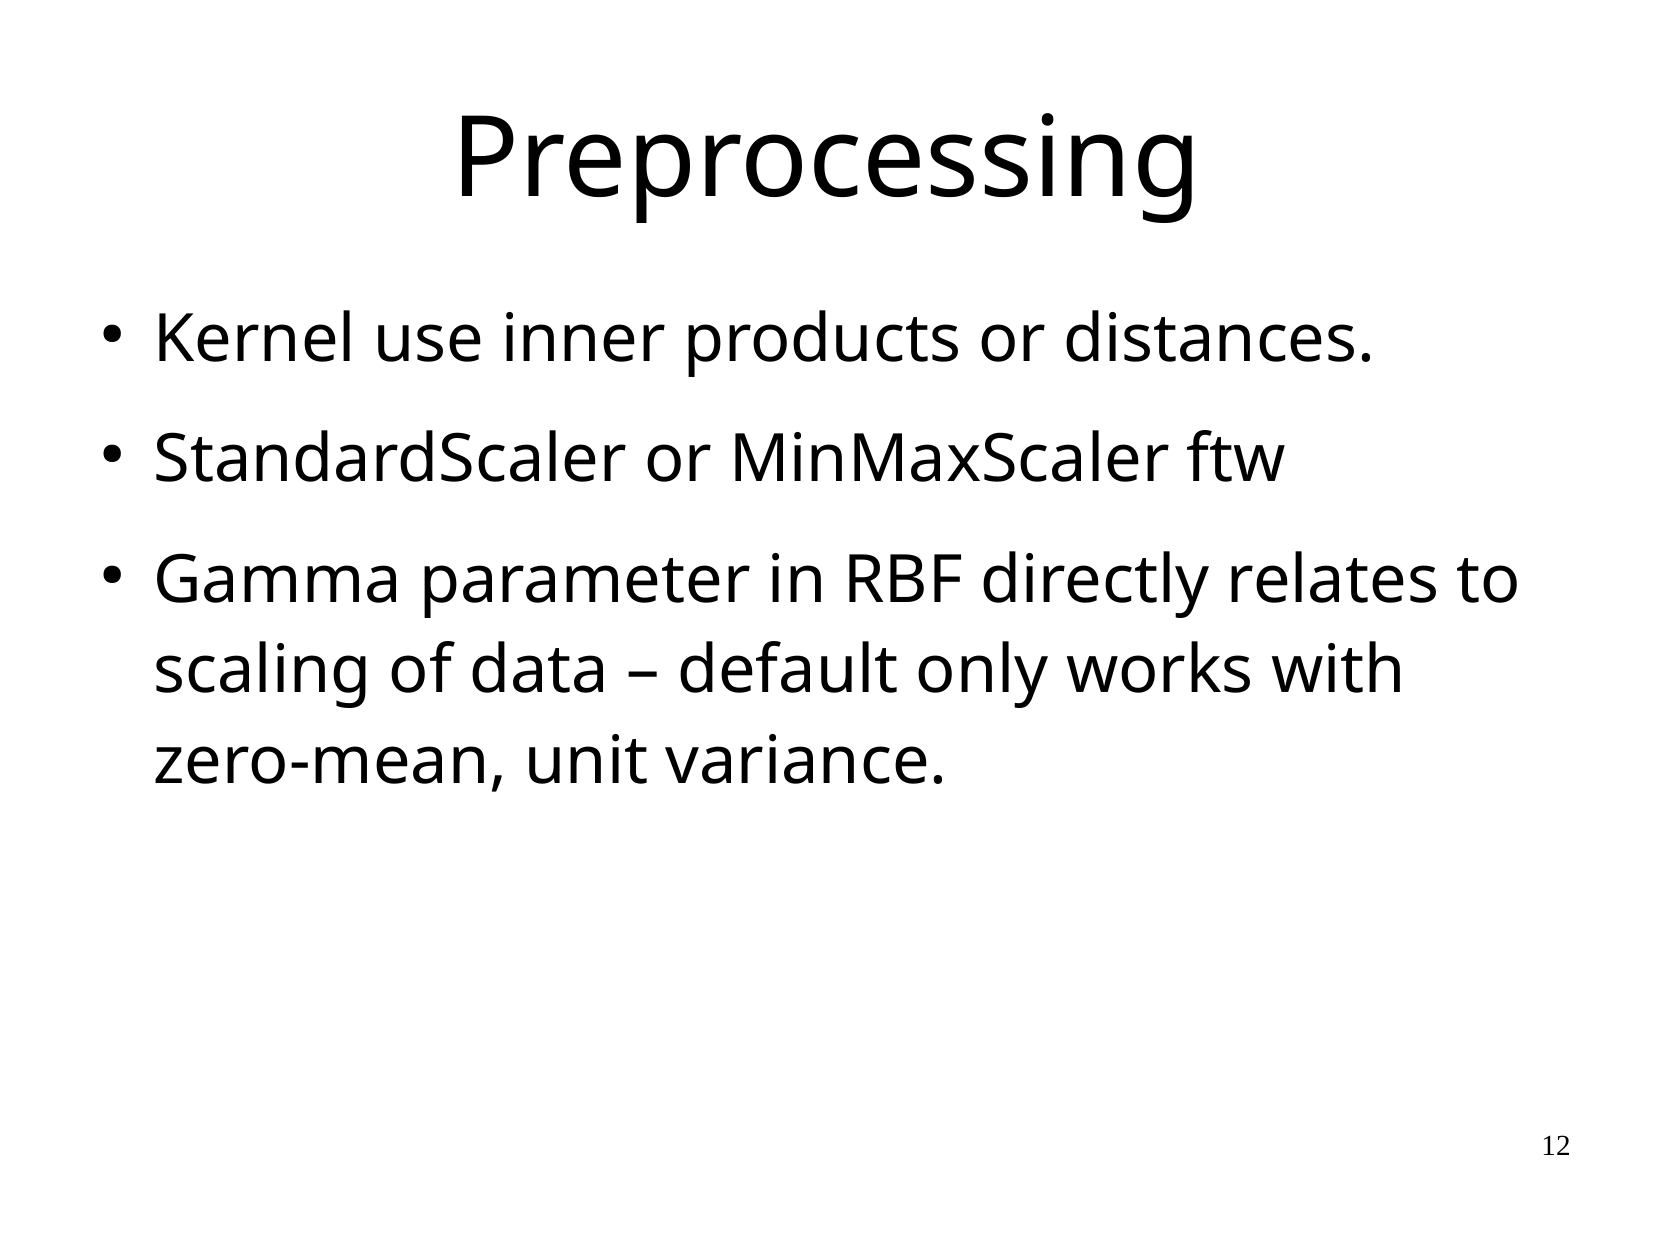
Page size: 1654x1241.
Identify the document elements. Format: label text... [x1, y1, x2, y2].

title Preprocessing [82, 49, 1571, 257]
list Kernel use inner products or distances. StandardScaler or MinMaxScaler ftw Gamma parameter in RBF directly relates to scaling of data – default only works with zero-mean, unit variance. [82, 290, 1571, 1010]
